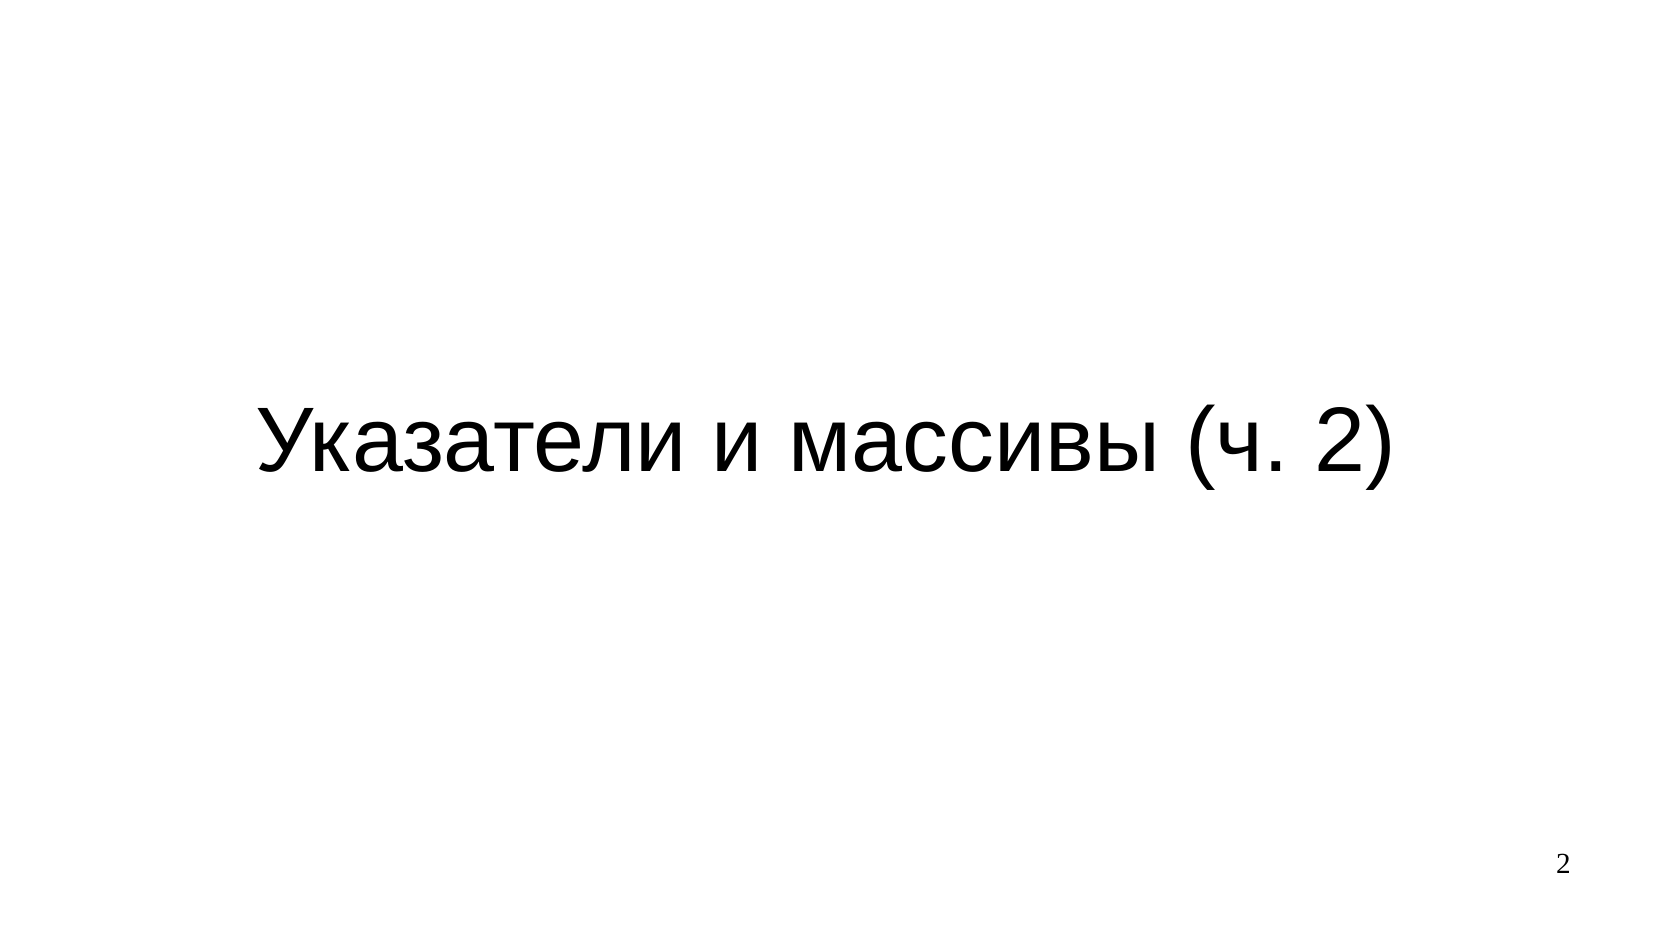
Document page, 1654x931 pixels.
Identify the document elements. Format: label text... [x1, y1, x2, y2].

title Указатели и массивы (ч. 2) [82, 361, 1571, 518]
